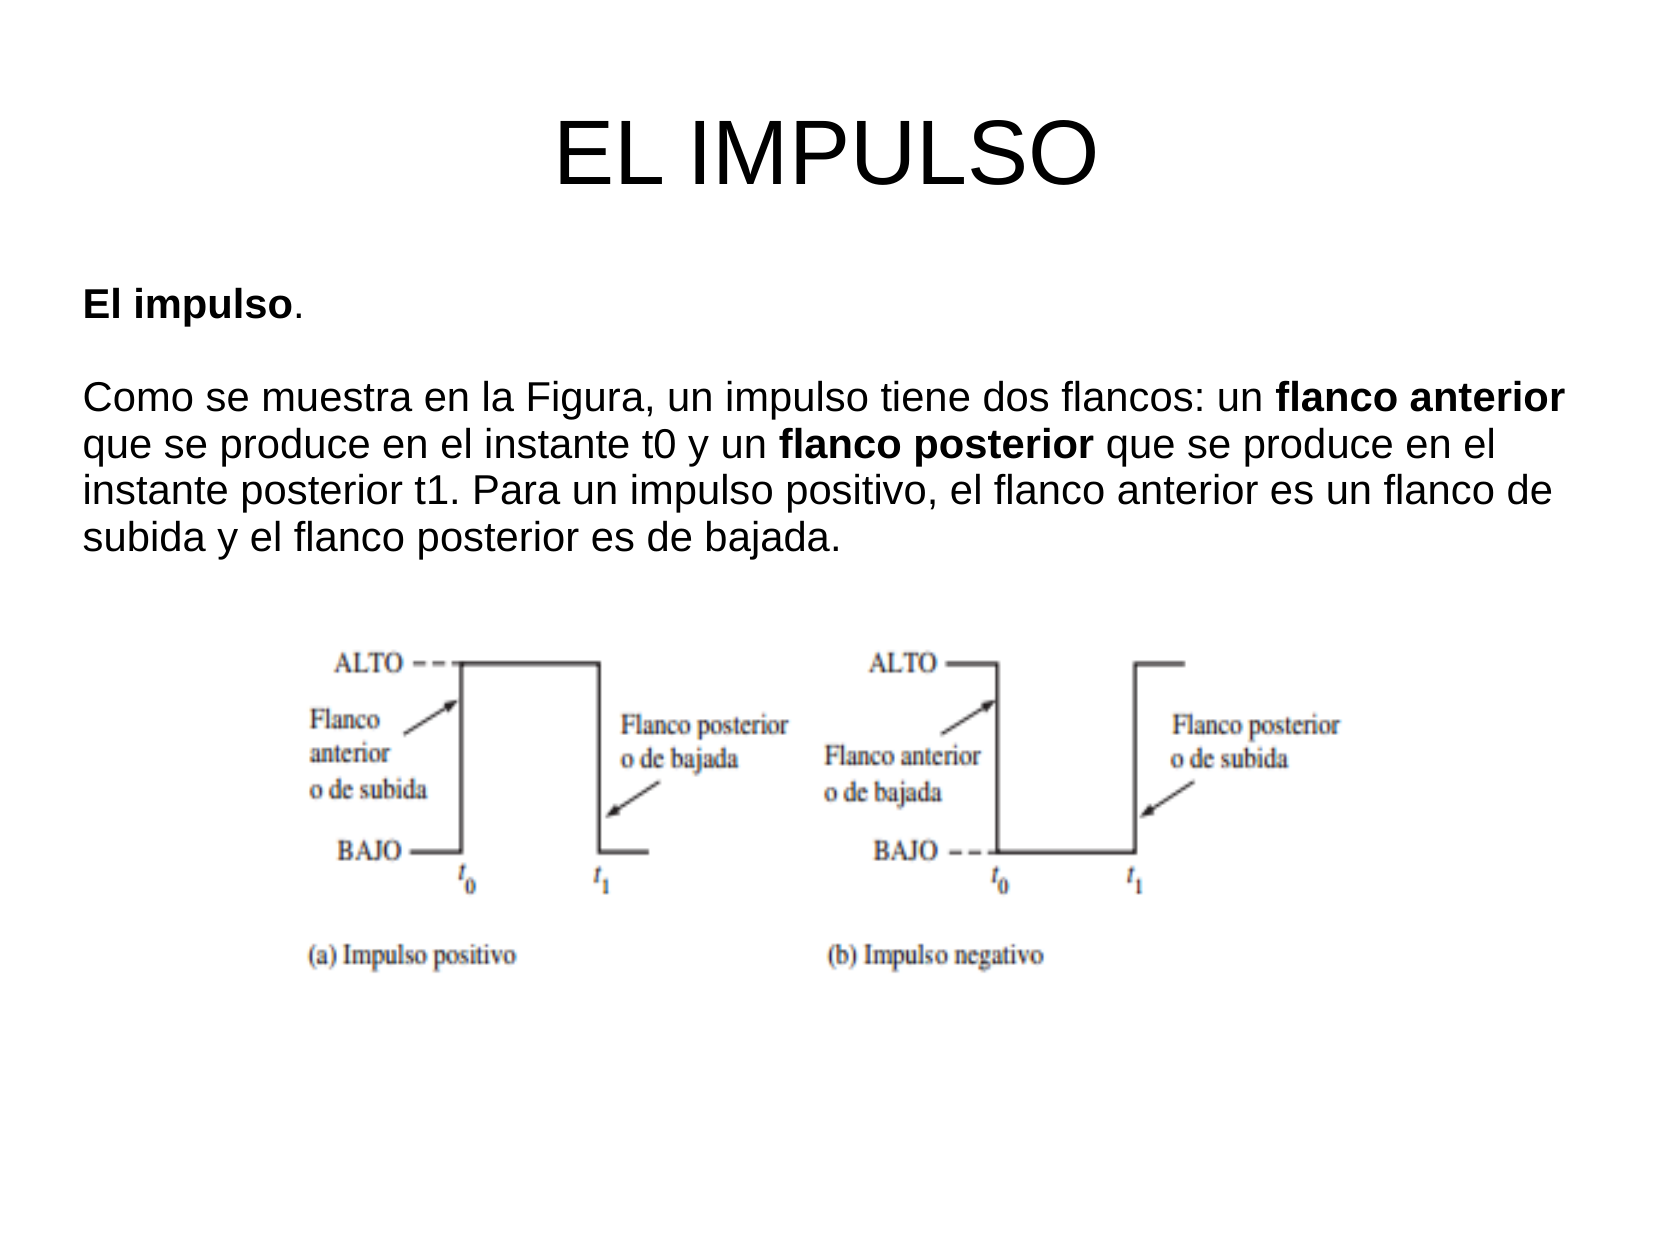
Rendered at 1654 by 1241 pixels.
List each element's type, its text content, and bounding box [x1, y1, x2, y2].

subtitle El impulso. Como se muestra en la Figura, un impulso tiene dos flancos: un flanco anterior que se produce en el instante t0 y un flanco posterior que se produce en el instante posterior t1. Para un impulso positivo, el flanco anterior es un flanco de subida y el flanco posterior es de bajada. [82, 276, 1571, 1122]
title EL IMPULSO [82, 49, 1571, 257]
picture [236, 620, 1388, 1004]
